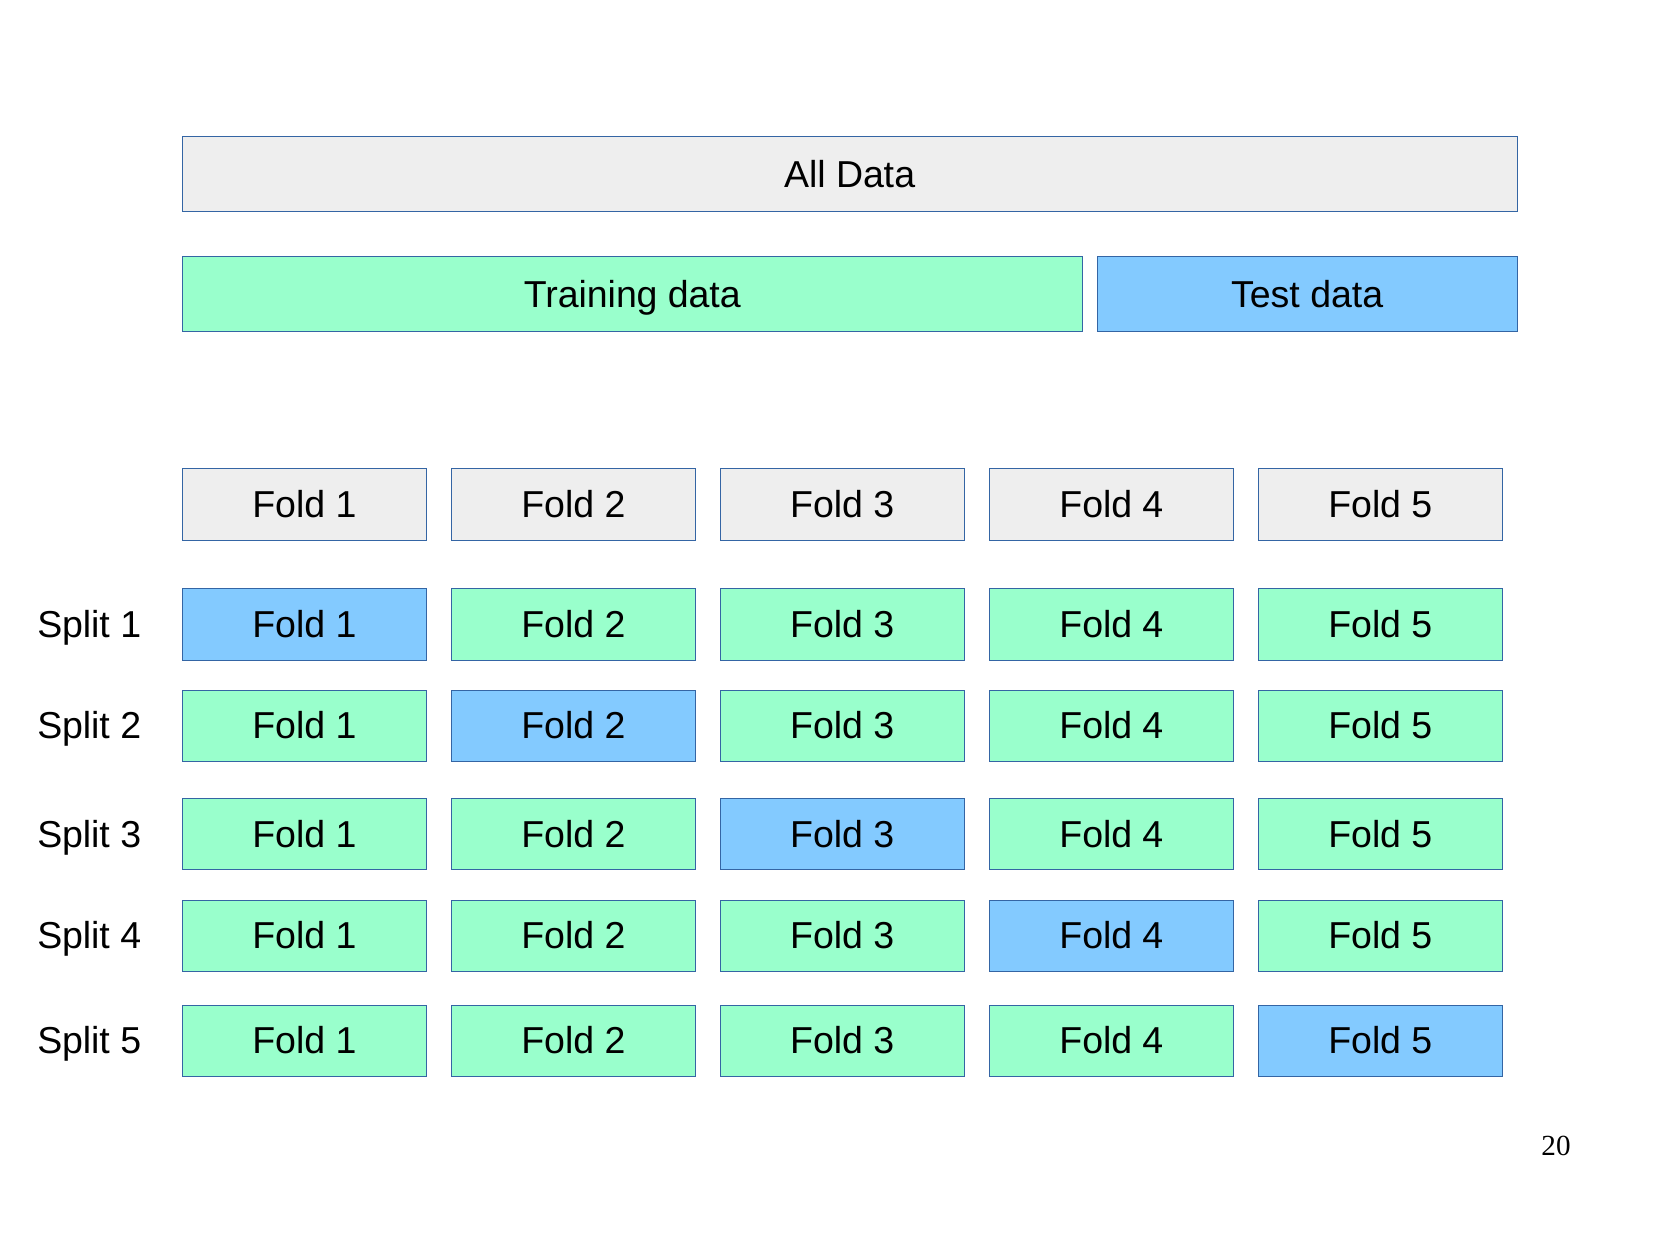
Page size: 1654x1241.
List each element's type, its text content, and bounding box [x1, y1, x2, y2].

text_box Fold 4 [989, 690, 1234, 762]
text_box Fold 2 [451, 900, 696, 972]
text_box Fold 1 [182, 468, 427, 541]
text_box Fold 4 [989, 588, 1234, 661]
text_box Fold 3 [720, 798, 965, 870]
text_box Fold 2 [451, 690, 696, 762]
text_box Fold 5 [1258, 690, 1503, 762]
text_box Fold 4 [989, 1005, 1234, 1077]
text_box Fold 3 [720, 1005, 965, 1077]
text_box Fold 5 [1258, 900, 1503, 972]
text_box Fold 3 [720, 588, 965, 661]
text_box Fold 4 [989, 900, 1234, 972]
text_box Fold 2 [451, 798, 696, 870]
text_box Fold 5 [1258, 798, 1503, 870]
text_box Fold 3 [720, 690, 965, 762]
text_box Split 4 [22, 907, 160, 965]
text_box Split 2 [22, 697, 160, 755]
text_box Fold 2 [451, 468, 696, 541]
text_box Fold 3 [720, 468, 965, 541]
text_box Split 5 [22, 1012, 160, 1070]
text_box Fold 4 [989, 468, 1234, 541]
text_box Fold 5 [1258, 1005, 1503, 1077]
text_box Fold 2 [451, 588, 696, 661]
text_box Fold 4 [989, 798, 1234, 870]
text_box Fold 1 [182, 588, 427, 661]
text_box [1485, 600, 1636, 671]
text_box All Data [182, 136, 1518, 212]
text_box Test data [1097, 256, 1518, 332]
text_box Fold 5 [1258, 468, 1503, 541]
text_box Fold 5 [1258, 588, 1503, 661]
text_box Split 3 [22, 805, 160, 863]
text_box Fold 1 [182, 900, 427, 972]
text_box Training data [182, 256, 1083, 332]
text_box Fold 2 [451, 1005, 696, 1077]
text_box Fold 1 [182, 1005, 427, 1077]
text_box Split 1 [22, 595, 160, 653]
text_box Fold 1 [182, 690, 427, 762]
text_box Fold 3 [720, 900, 965, 972]
text_box Fold 1 [182, 798, 427, 870]
